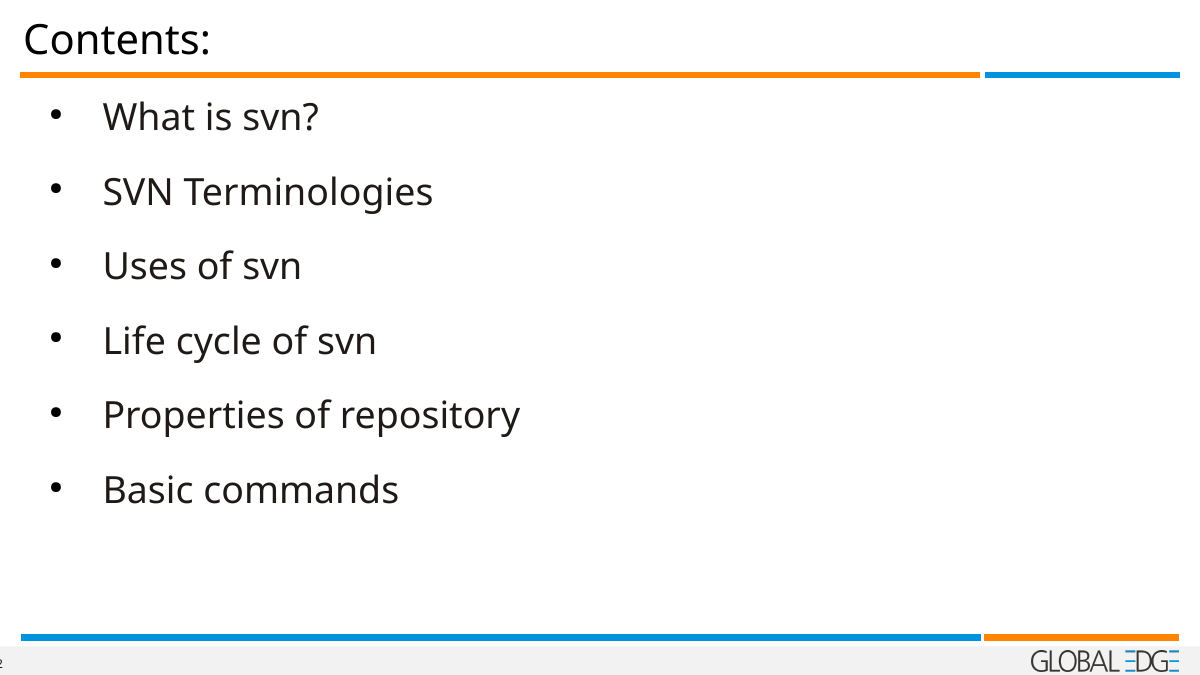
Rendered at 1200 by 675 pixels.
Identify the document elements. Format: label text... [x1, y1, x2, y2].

picture [1031, 650, 1179, 672]
title Contents: [11, 11, 1087, 65]
list What is svn? SVN Terminologies Uses of svn Life cycle of svn Properties of repository Basic commands [20, 87, 1179, 628]
